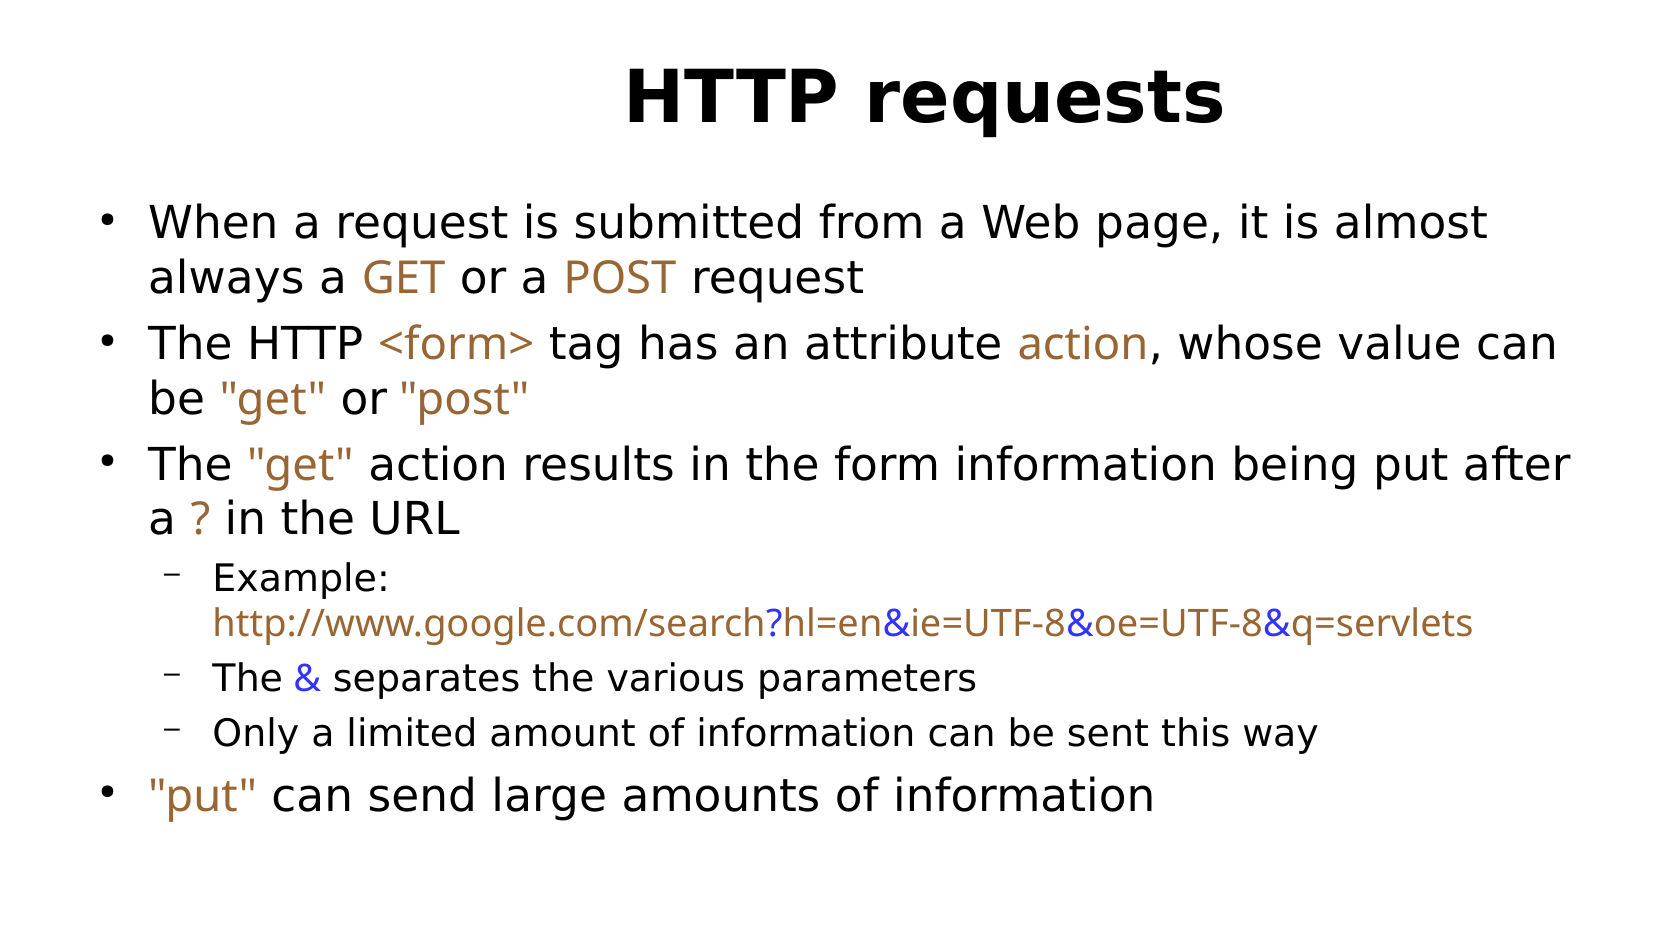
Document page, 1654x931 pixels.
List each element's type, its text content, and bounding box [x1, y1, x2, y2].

title HTTP requests [220, 31, 1630, 145]
list When a request is submitted from a Web page, it is almost always a GET or a POST request The HTTP <form> tag has an attribute action, whose value can be "get" or "post" The "get" action results in the form information being put after a ? in the URL Example: http://www.google.com/search?hl=en&ie=UTF-8&oe=UTF-8&q=servlets The & separates the various parameters Only a limited amount of information can be sent this way "put" can send large amounts of information [68, 185, 1620, 832]
